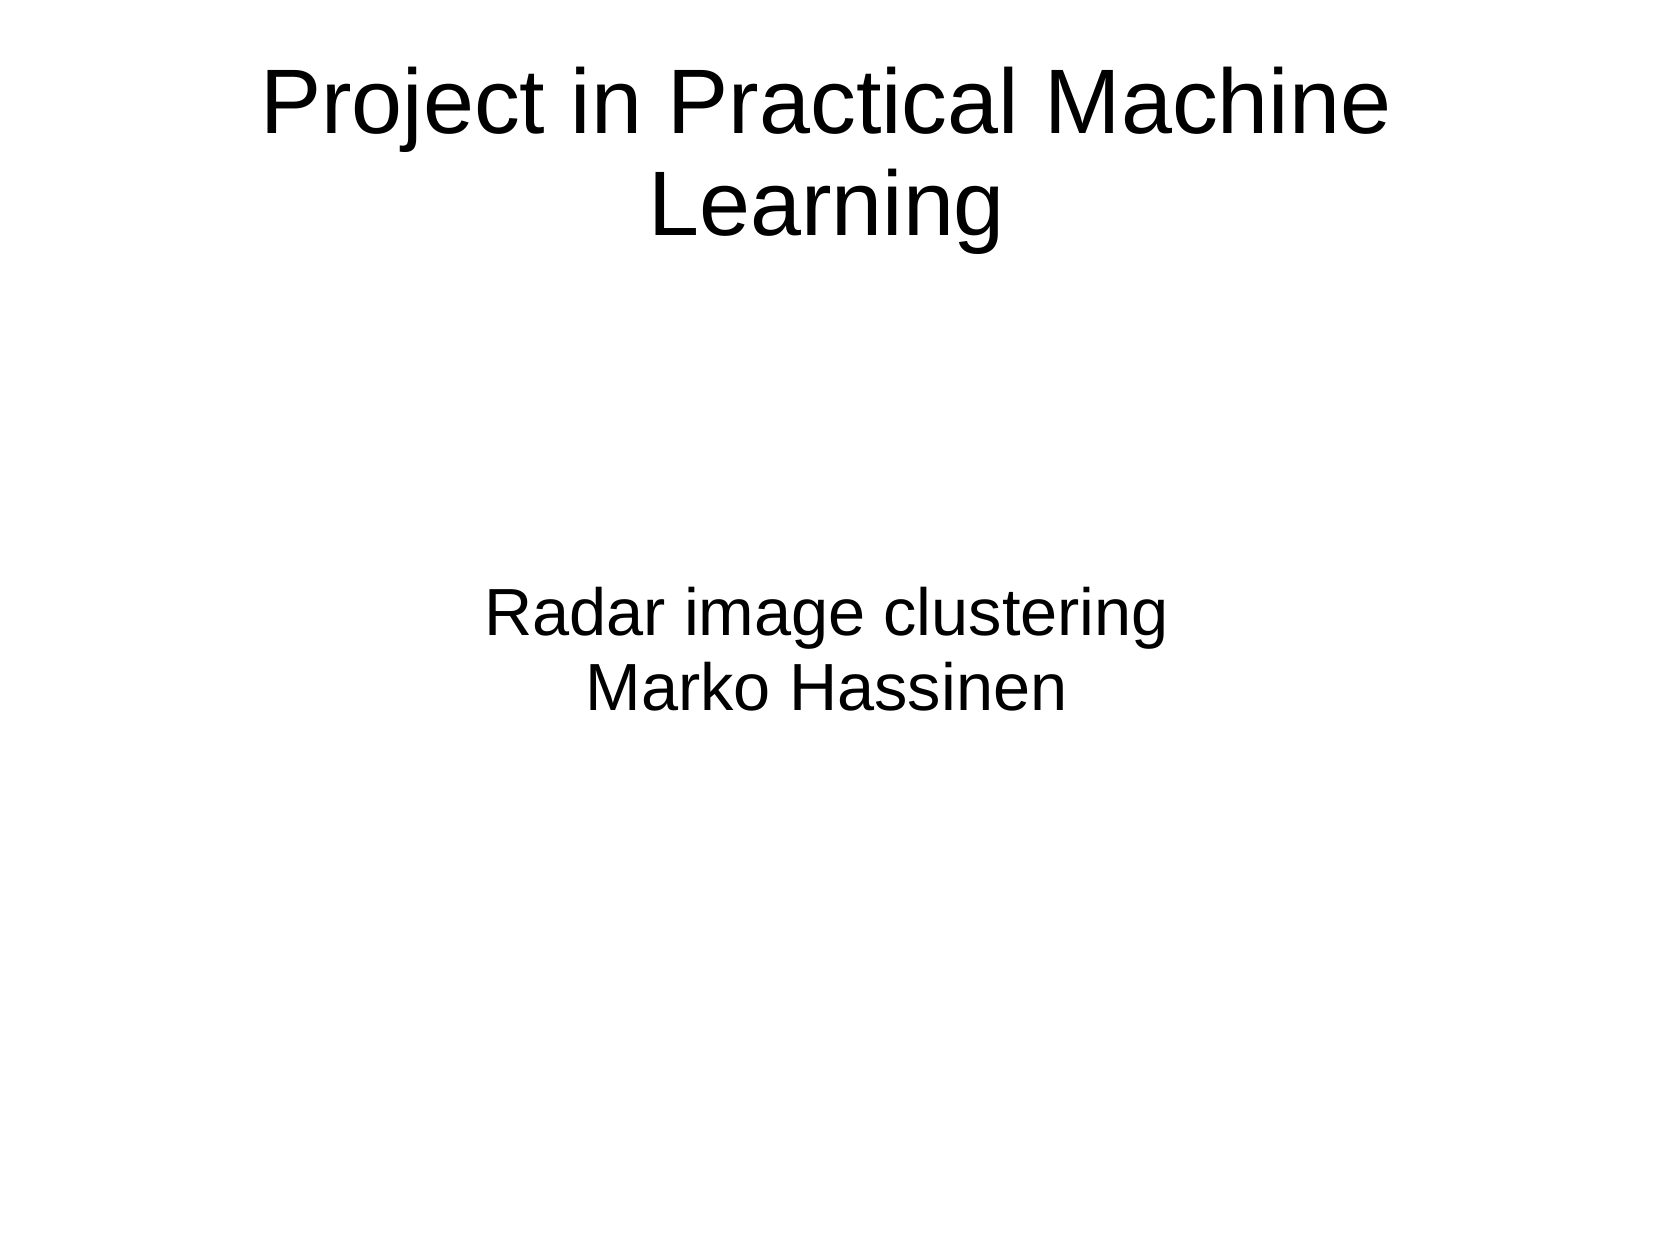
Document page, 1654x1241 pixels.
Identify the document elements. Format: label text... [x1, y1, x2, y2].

title Project in Practical Machine Learning [82, 49, 1571, 257]
subtitle Radar image clustering Marko Hassinen [82, 290, 1571, 1010]
